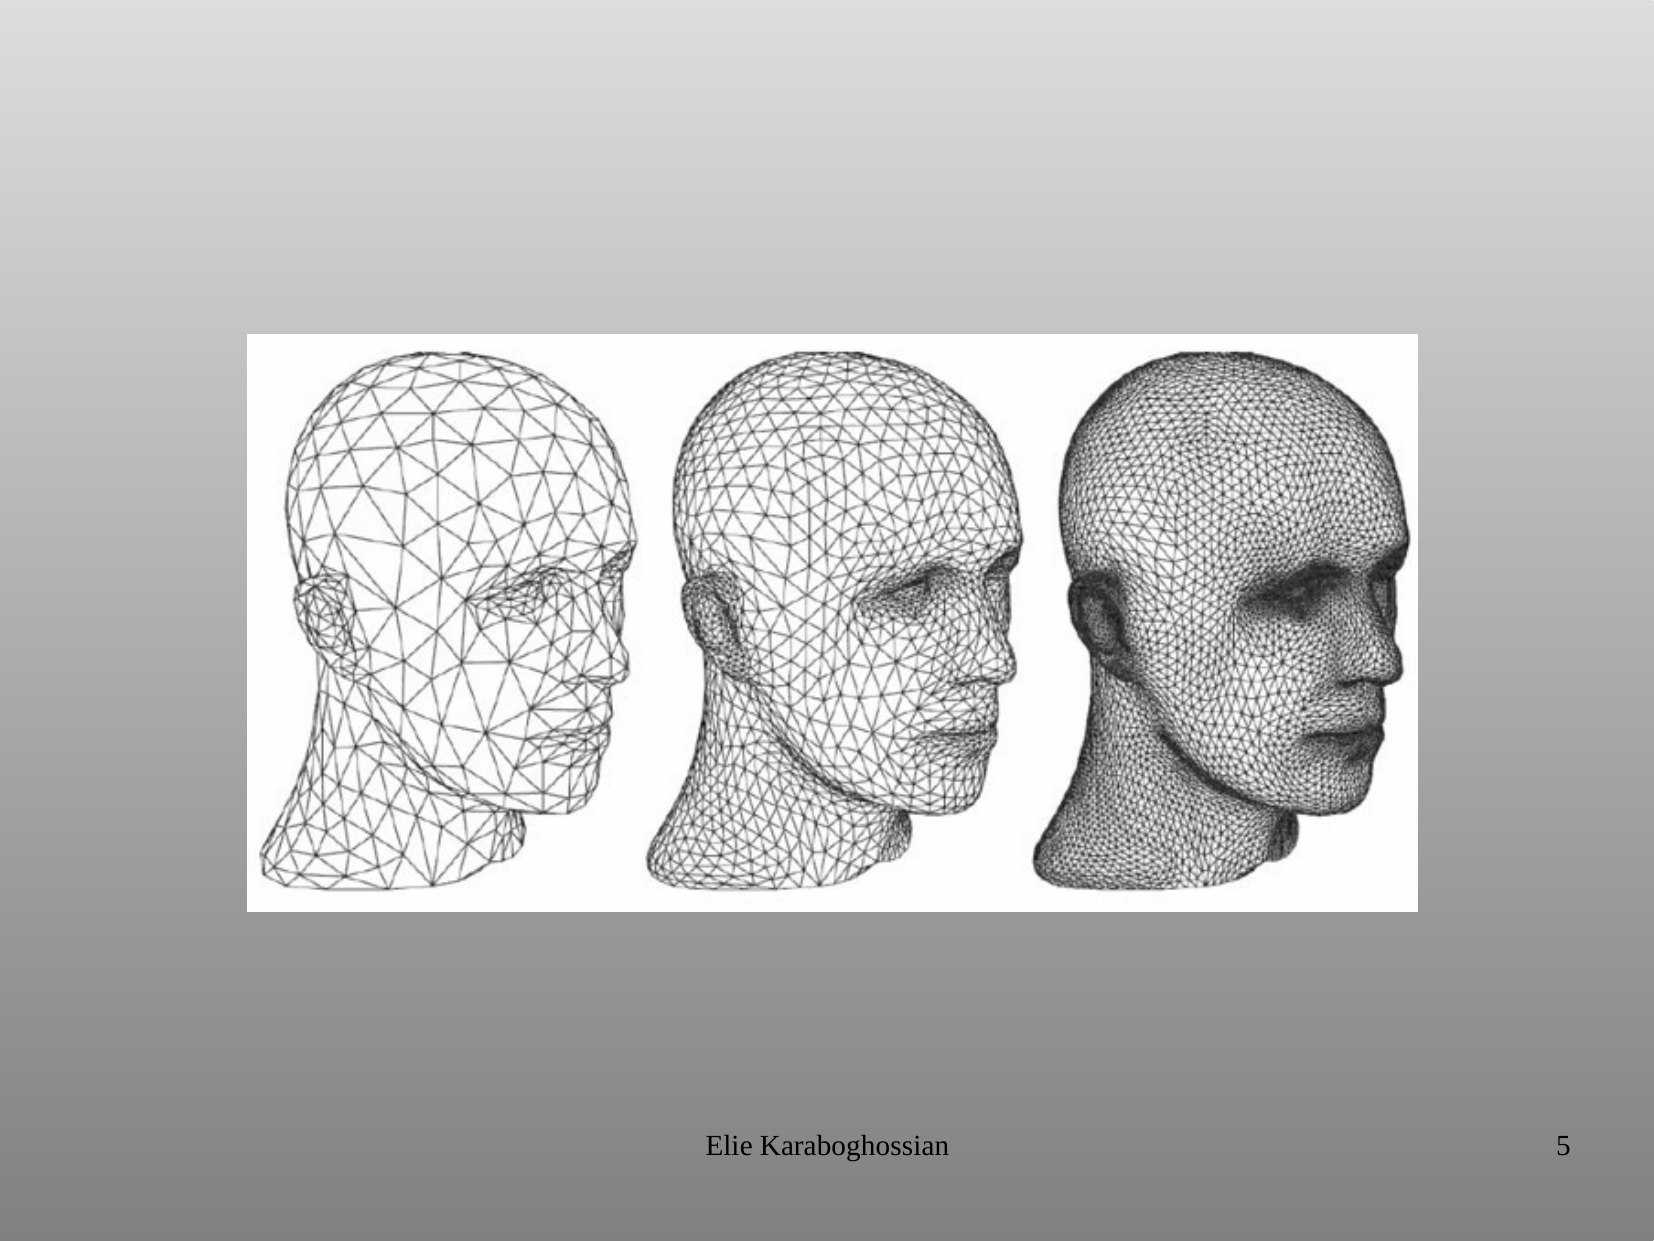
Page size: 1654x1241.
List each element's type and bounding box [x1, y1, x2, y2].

picture [247, 334, 1418, 913]
